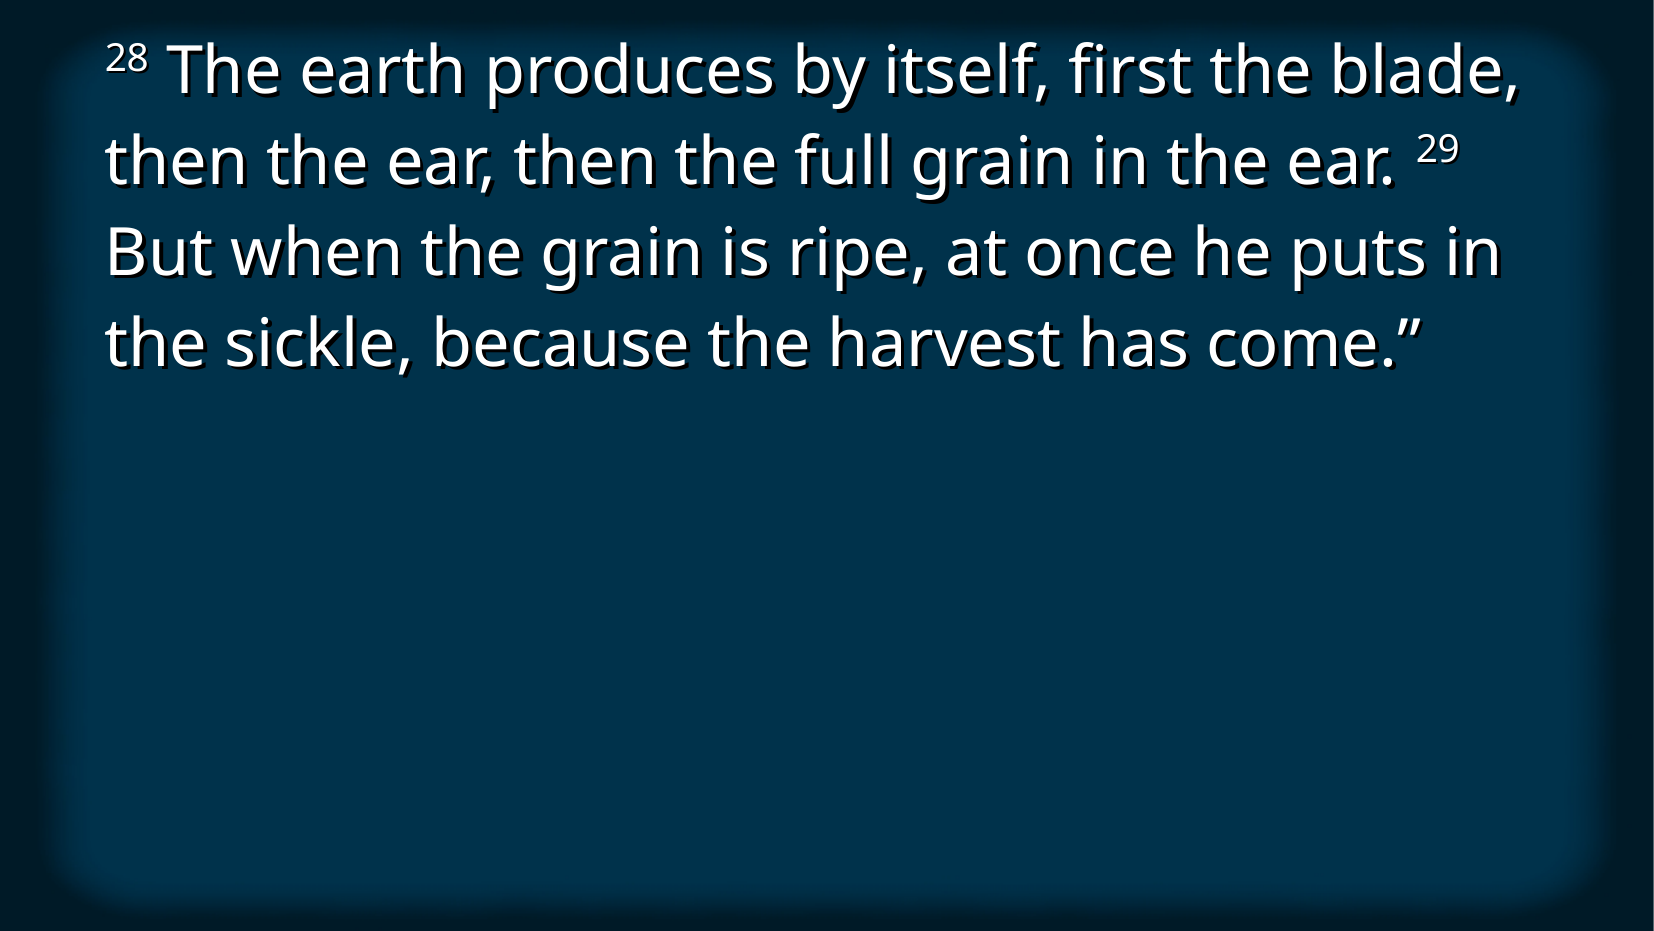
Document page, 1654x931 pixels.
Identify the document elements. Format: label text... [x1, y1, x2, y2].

text_box 28 The earth produces by itself, first the blade, then the ear, then the full grain in the ear. 29 But when the grain is ripe, at once he puts in the sickle, because the harvest has come.” [90, 15, 1591, 385]
picture [0, 0, 1654, 931]
